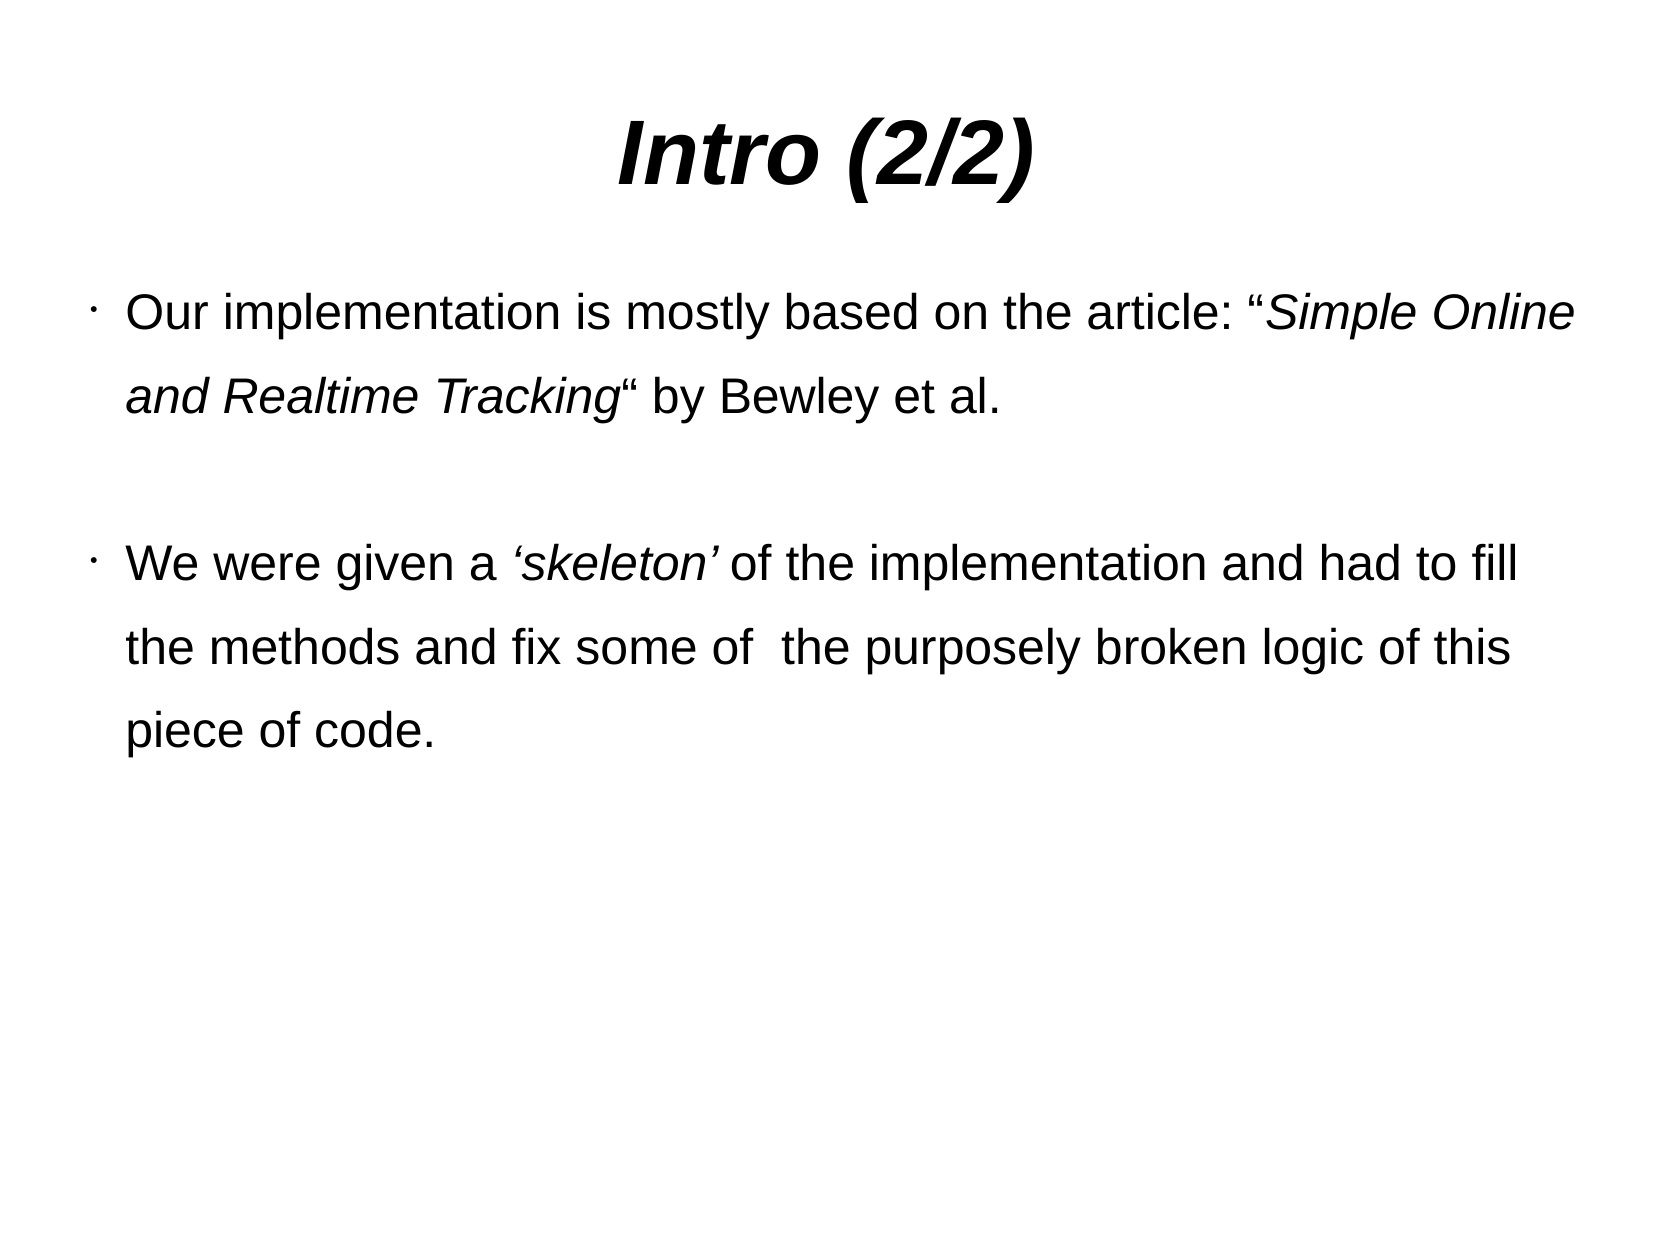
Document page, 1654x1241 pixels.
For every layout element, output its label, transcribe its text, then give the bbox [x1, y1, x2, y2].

subtitle Our implementation is mostly based on the article: “Simple Online and Realtime Tracking“ by Bewley et al. We were given a ‘skeleton’ of the implementation and had to fill the methods and fix some of the purposely broken logic of this piece of code. [90, 256, 1579, 1082]
title Intro (2/2) [82, 49, 1571, 257]
